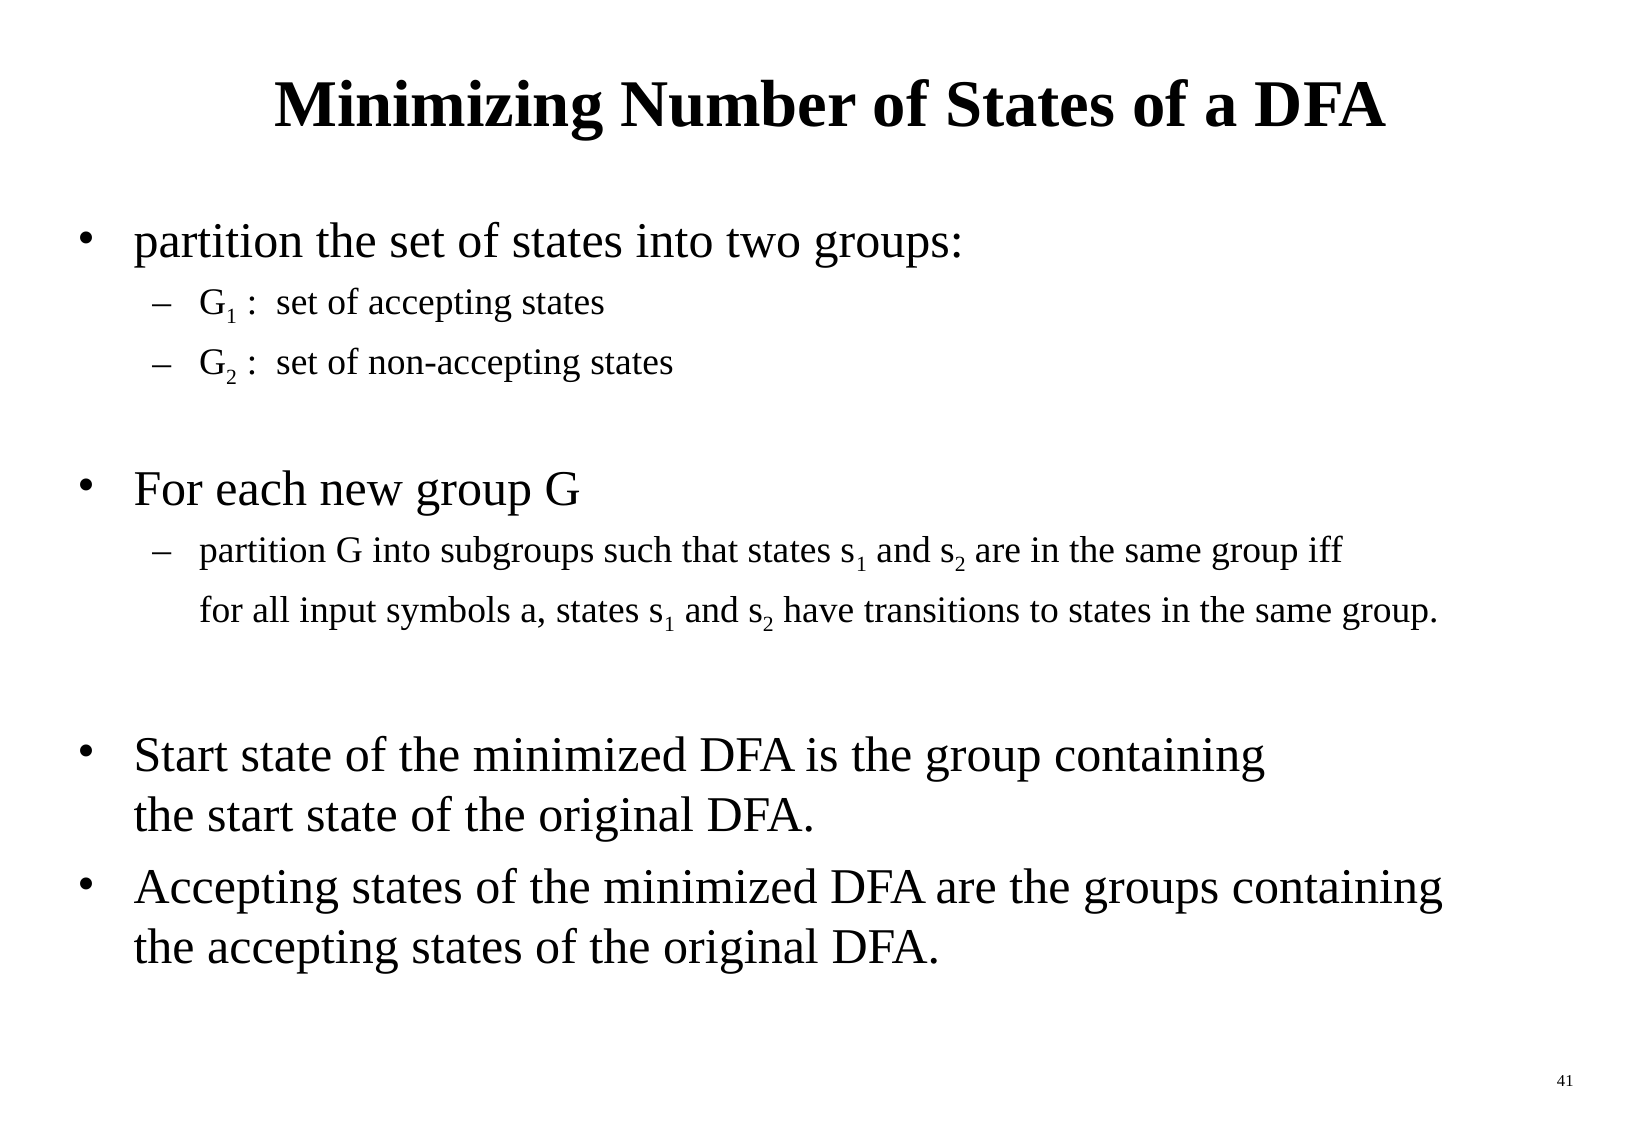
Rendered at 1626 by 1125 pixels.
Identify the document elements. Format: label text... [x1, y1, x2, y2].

text_box <number> [1250, 1062, 1589, 1101]
title Minimizing Number of States of a DFA [62, 24, 1600, 175]
list partition the set of states into two groups: G1 : set of accepting states G2 : set of non-accepting states For each new group G partition G into subgroups such that states s1 and s2 are in the same group iff for all input symbols a, states s1 and s2 have transitions to states in the same group. Start state of the minimized DFA is the group containing the start state of the original DFA. Accepting states of the minimized DFA are the groups containing the accepting states of the original DFA. [62, 199, 1600, 1038]
